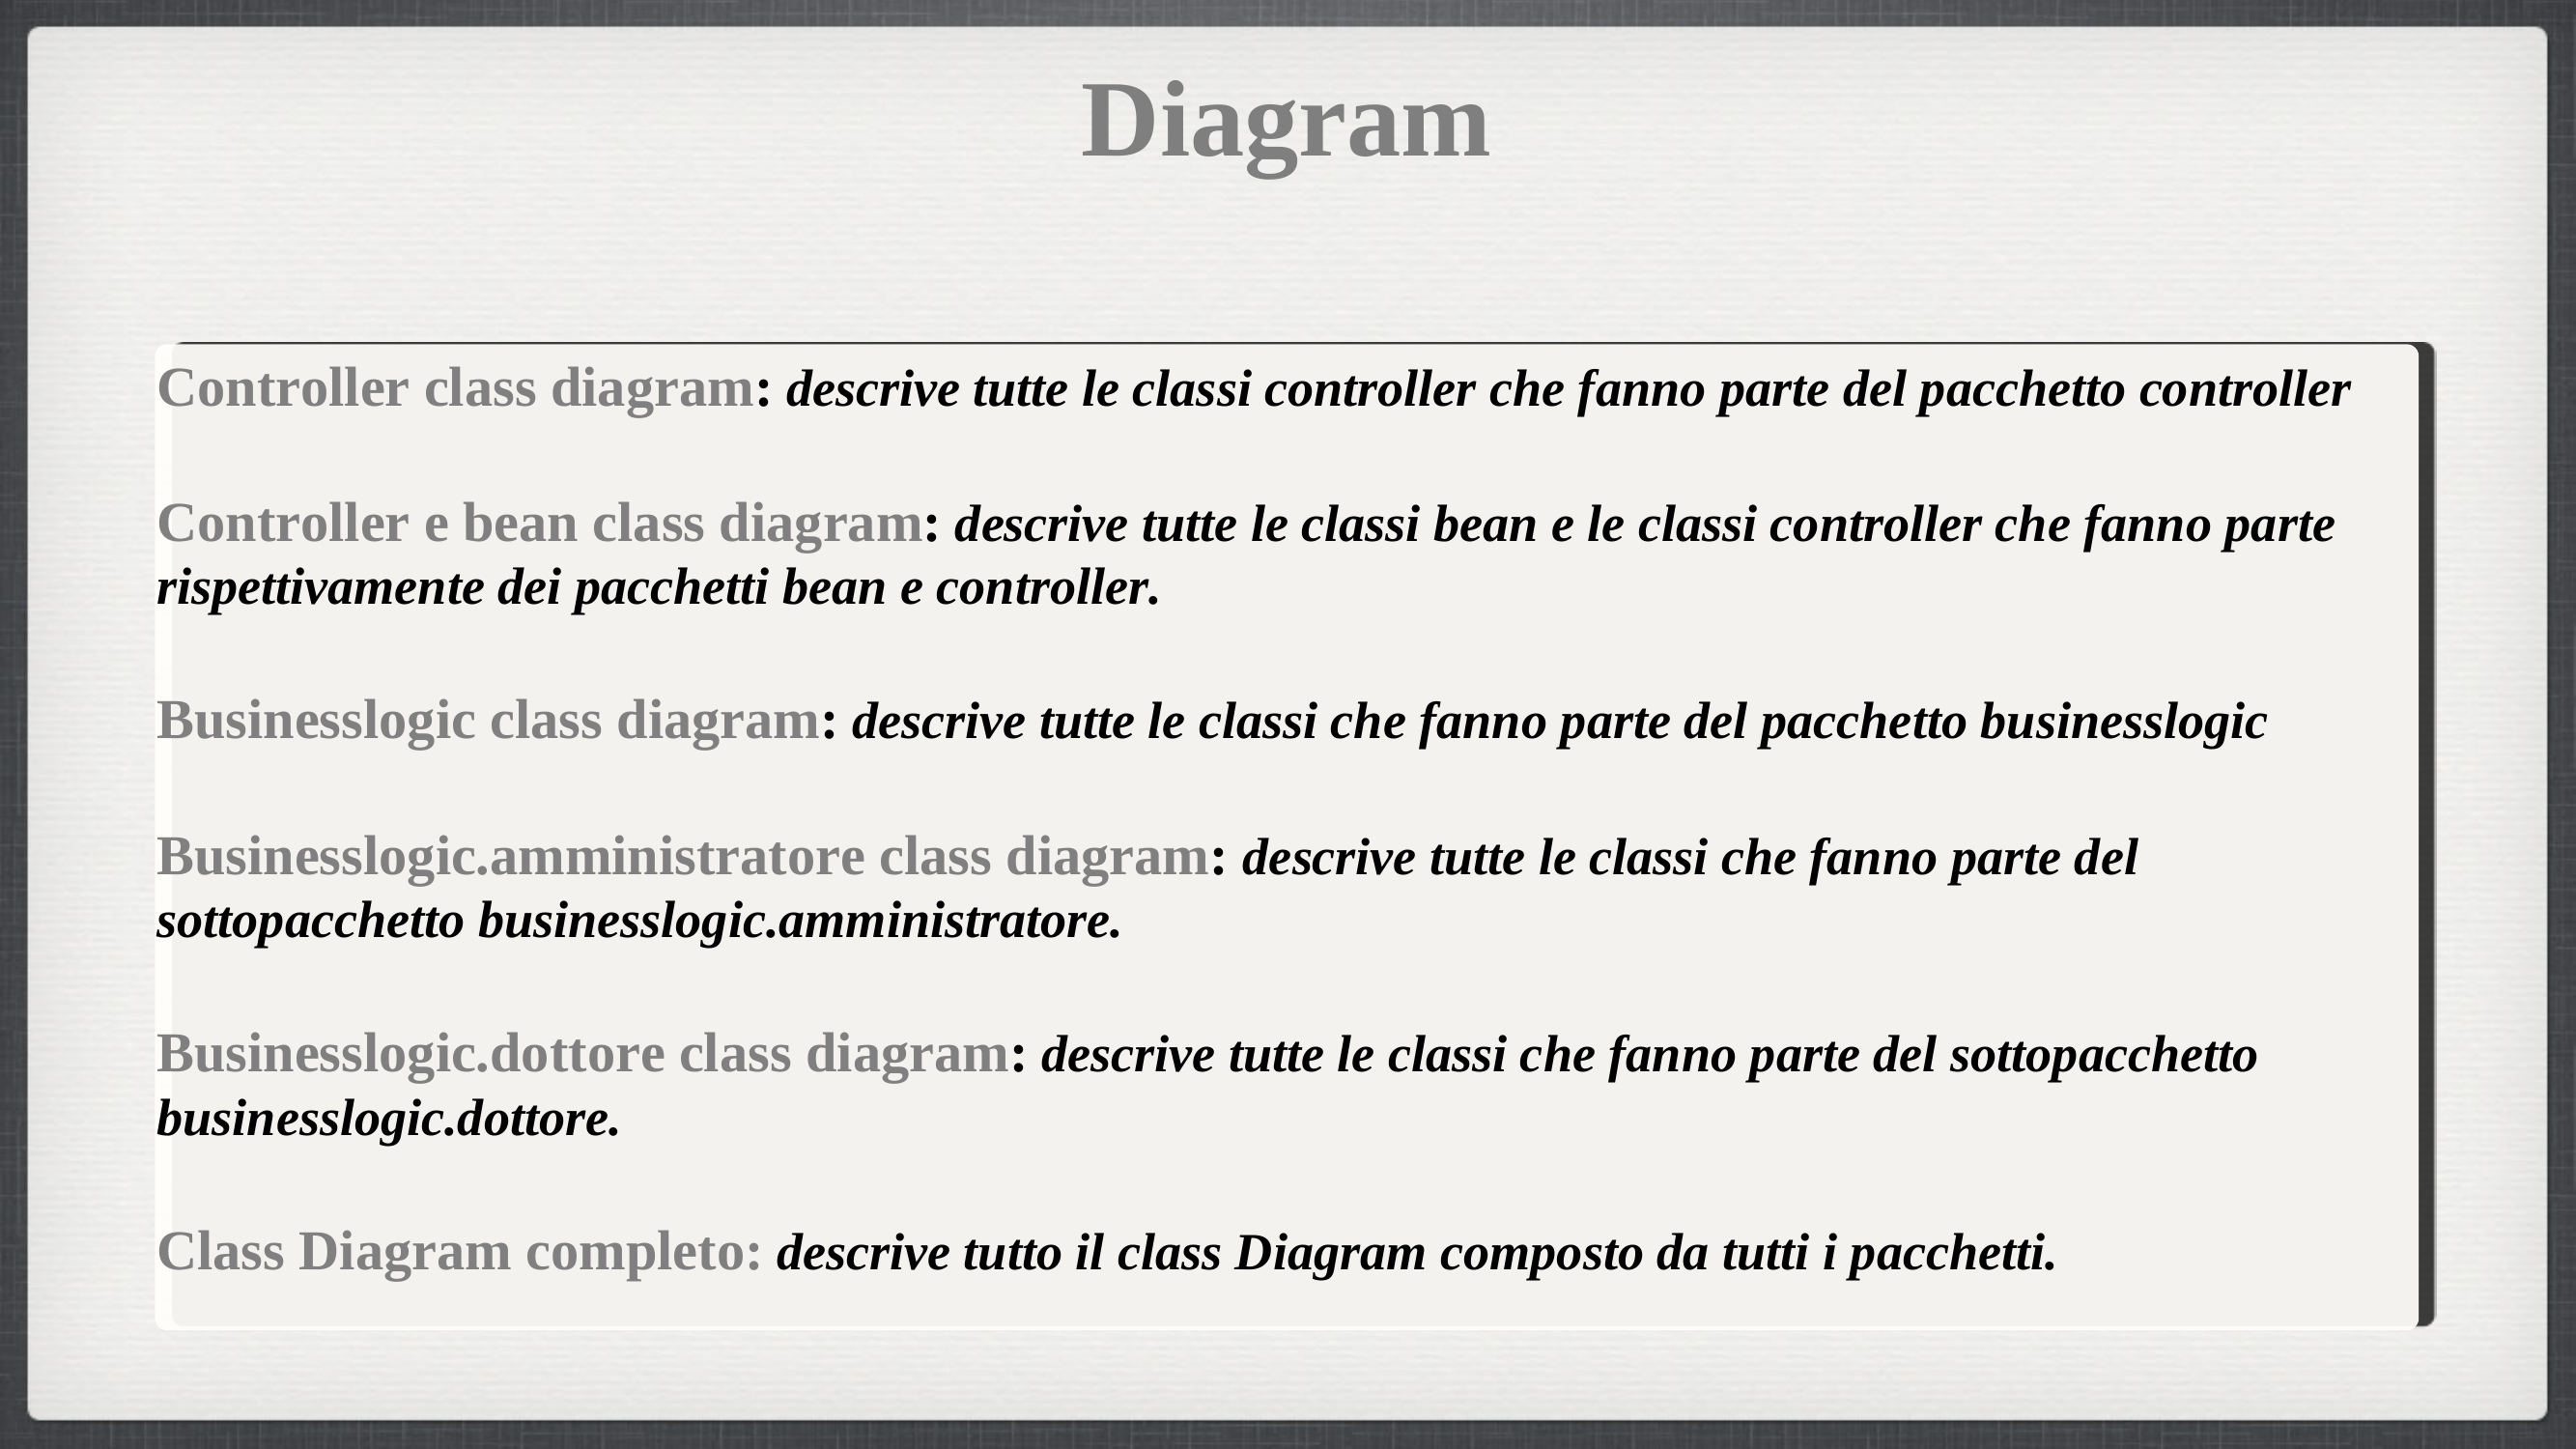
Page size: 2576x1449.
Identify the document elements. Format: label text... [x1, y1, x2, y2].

picture [2424, 344, 2433, 1325]
picture [0, 0, 2576, 1449]
text_box Controller class diagram: descrive tutte le classi controller che fanno parte del pacchetto controller Controller e bean class diagram: descrive tutte le classi bean e le classi controller che fanno parte rispettivamente dei pacchetti bean e controller. Businesslogic class diagram: descrive tutte le classi che fanno parte del pacchetto businesslogic Businesslogic.amministratore class diagram: descrive tutte le classi che fanno parte del sottopacchetto businesslogic.amministratore. Businesslogic.dottore class diagram: descrive tutte le classi che fanno parte del sottopacchetto businesslogic.dottore. Class Diagram completo: descrive tutto il class Diagram composto da tutti i pacchetti. . [142, 342, 2424, 1449]
title Diagram [214, 38, 2359, 334]
